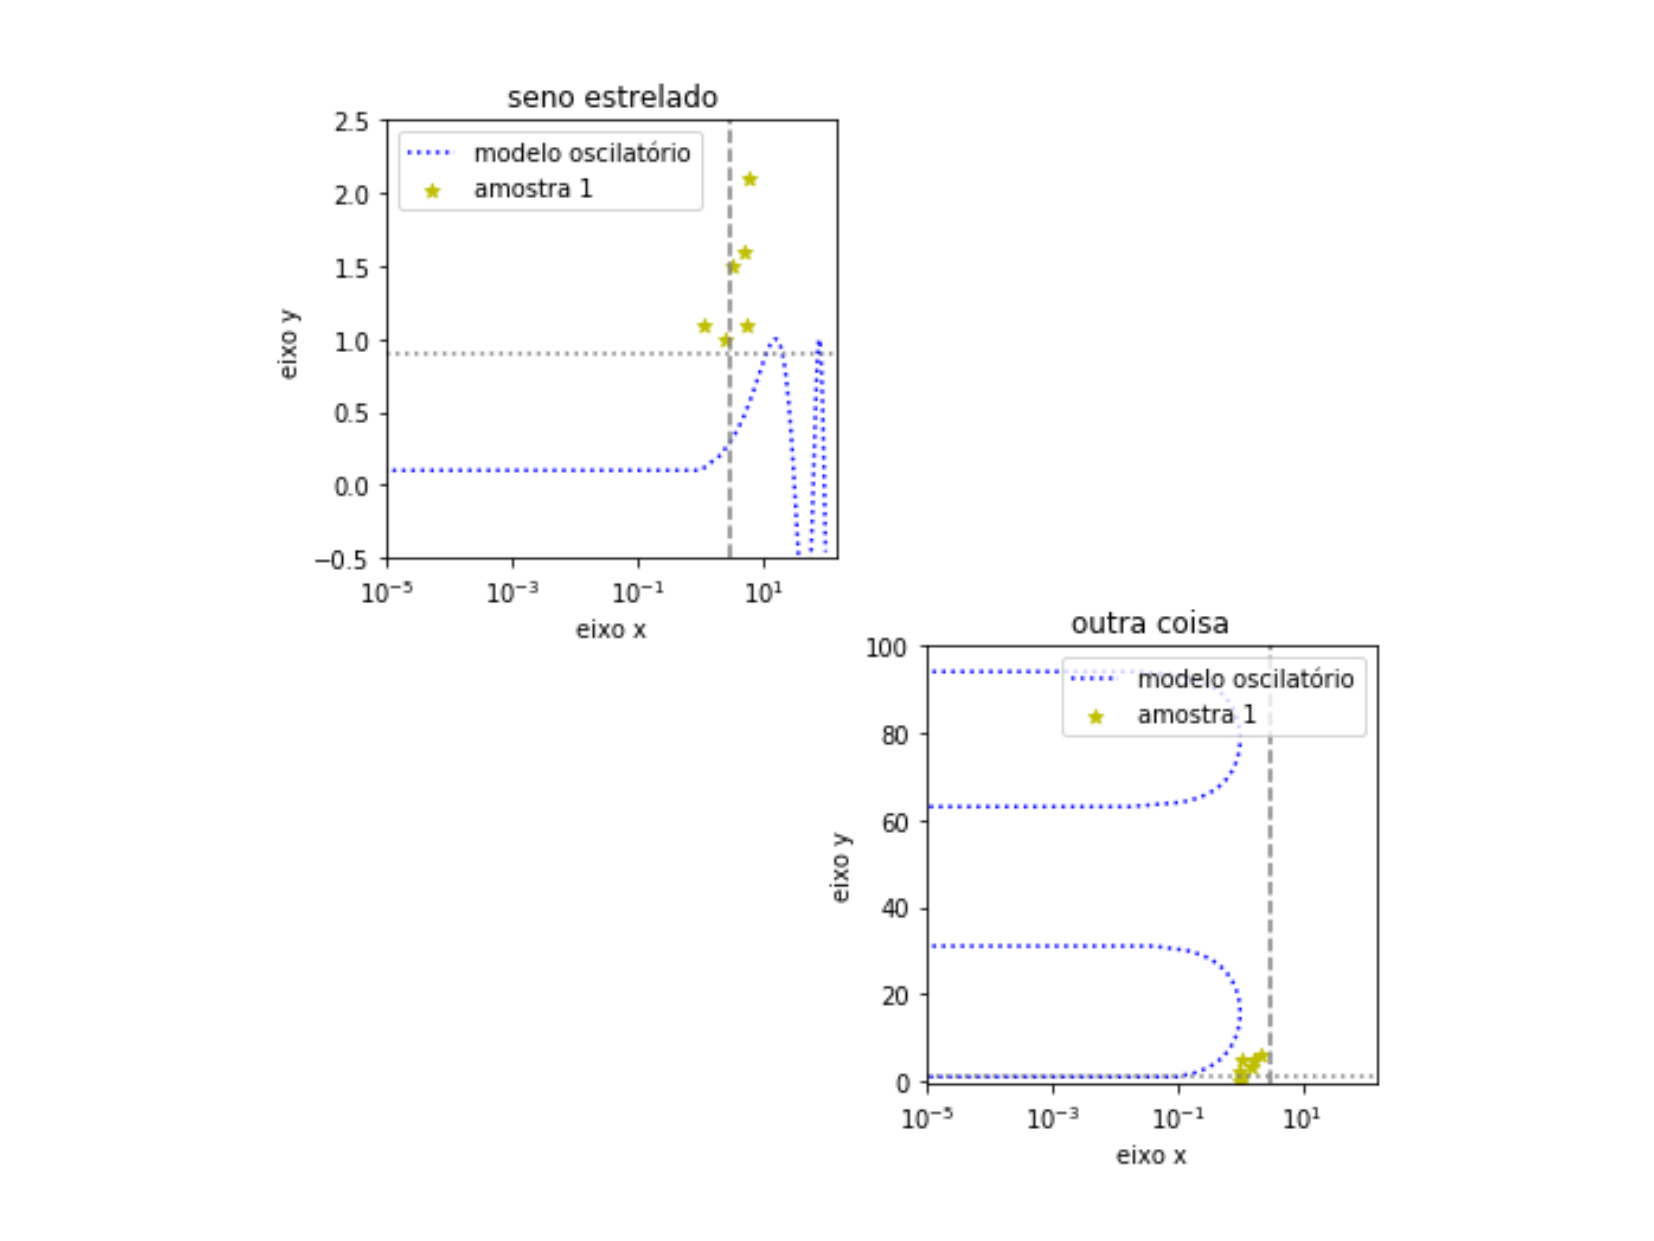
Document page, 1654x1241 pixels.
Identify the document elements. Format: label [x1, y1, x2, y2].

picture [259, 63, 1406, 1193]
